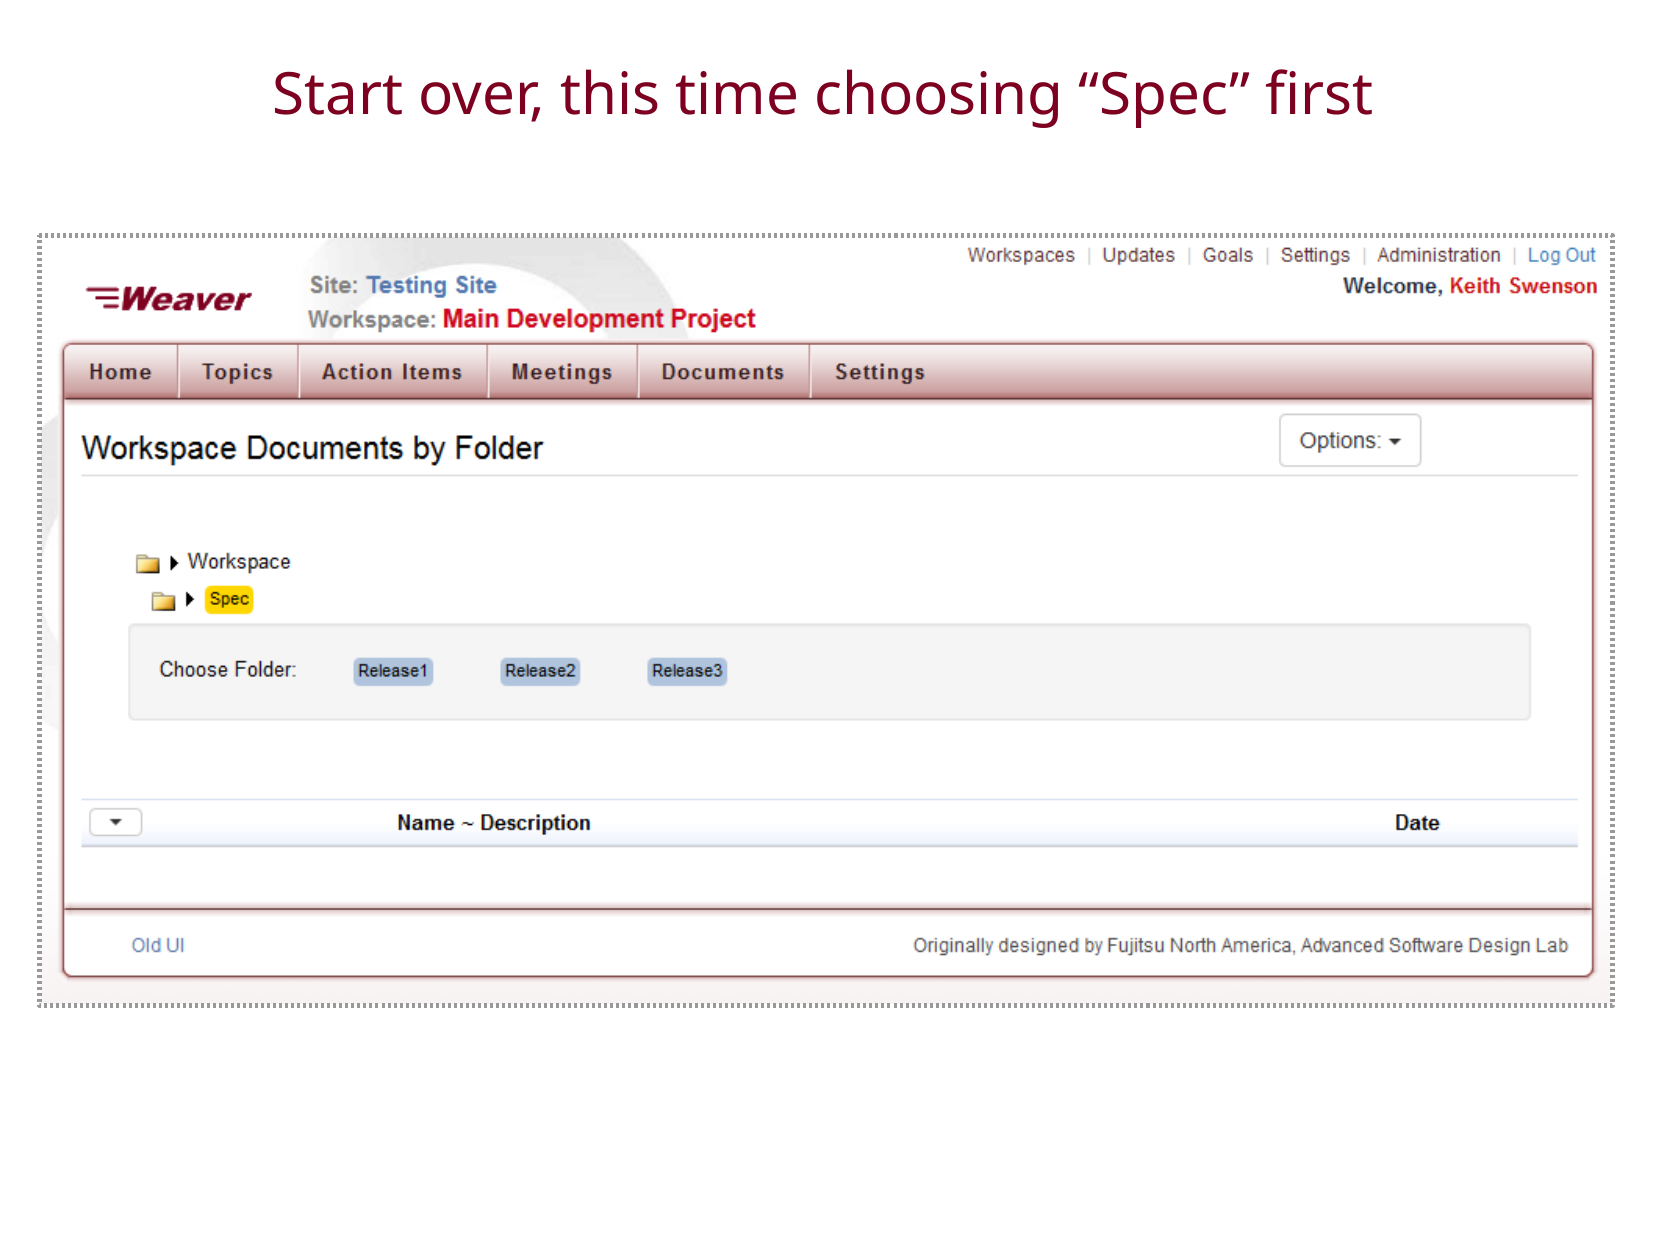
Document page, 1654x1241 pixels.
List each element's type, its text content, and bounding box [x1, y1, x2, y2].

picture [41, 237, 1611, 1004]
title Start over, this time choosing “Spec” first [41, 34, 1606, 151]
